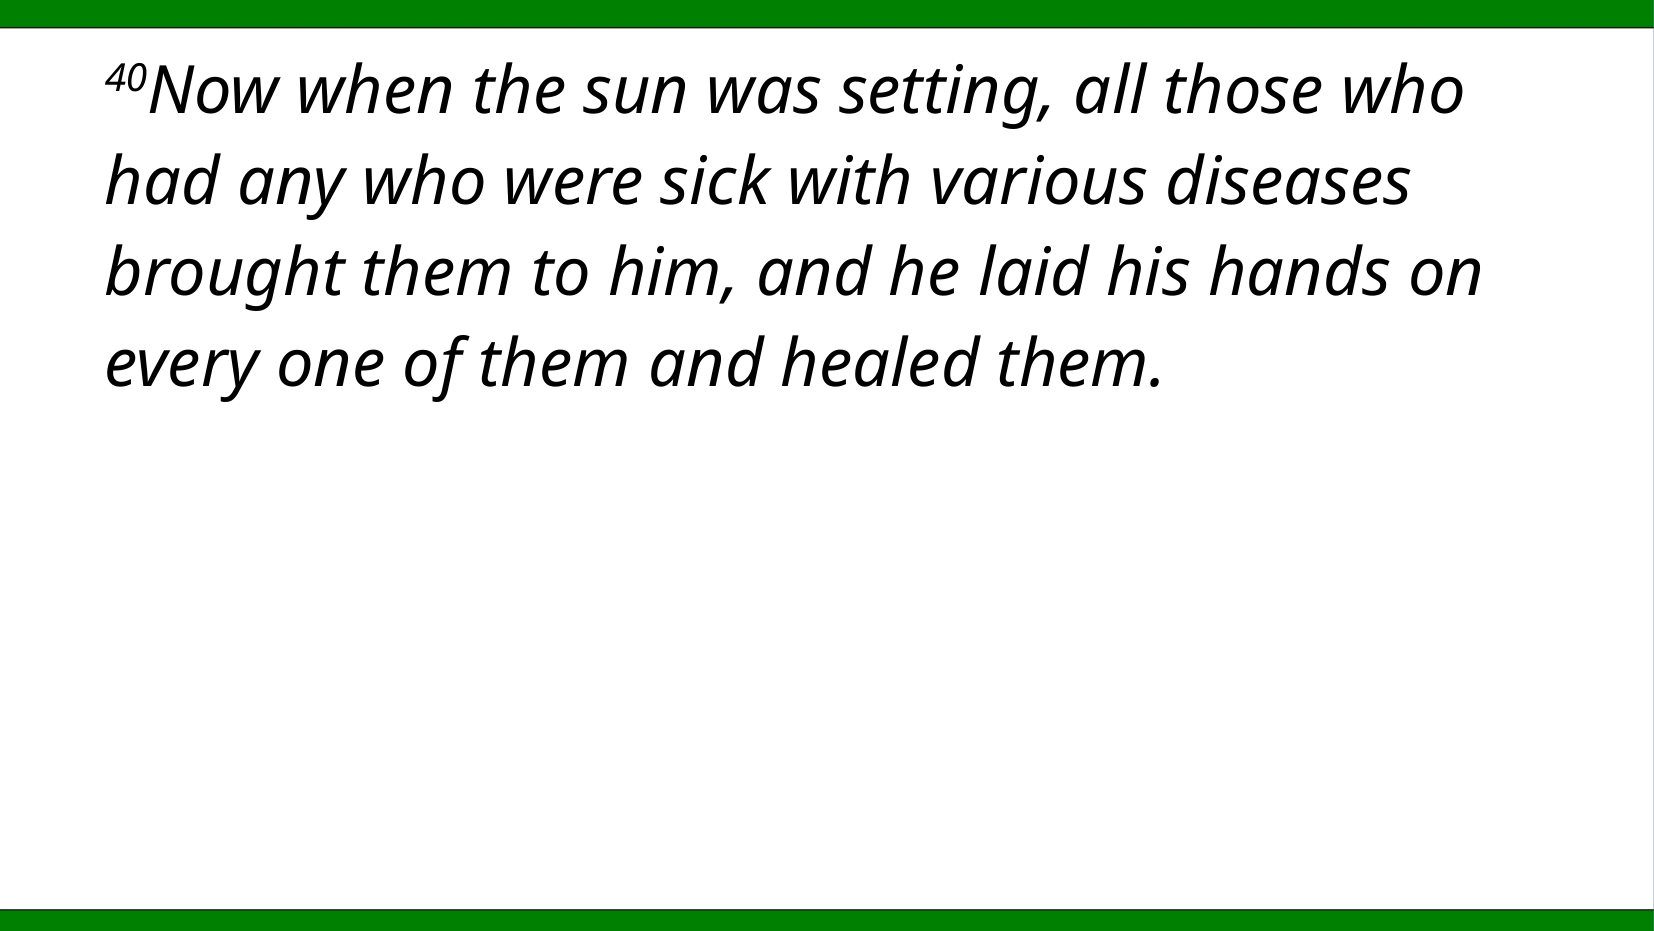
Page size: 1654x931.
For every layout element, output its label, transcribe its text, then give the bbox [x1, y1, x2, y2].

text_box 40Now when the sun was setting, all those who had any who were sick with various diseases brought them to him, and he laid his hands on every one of them and healed them. [90, 35, 1561, 406]
picture [0, 0, 1654, 931]
